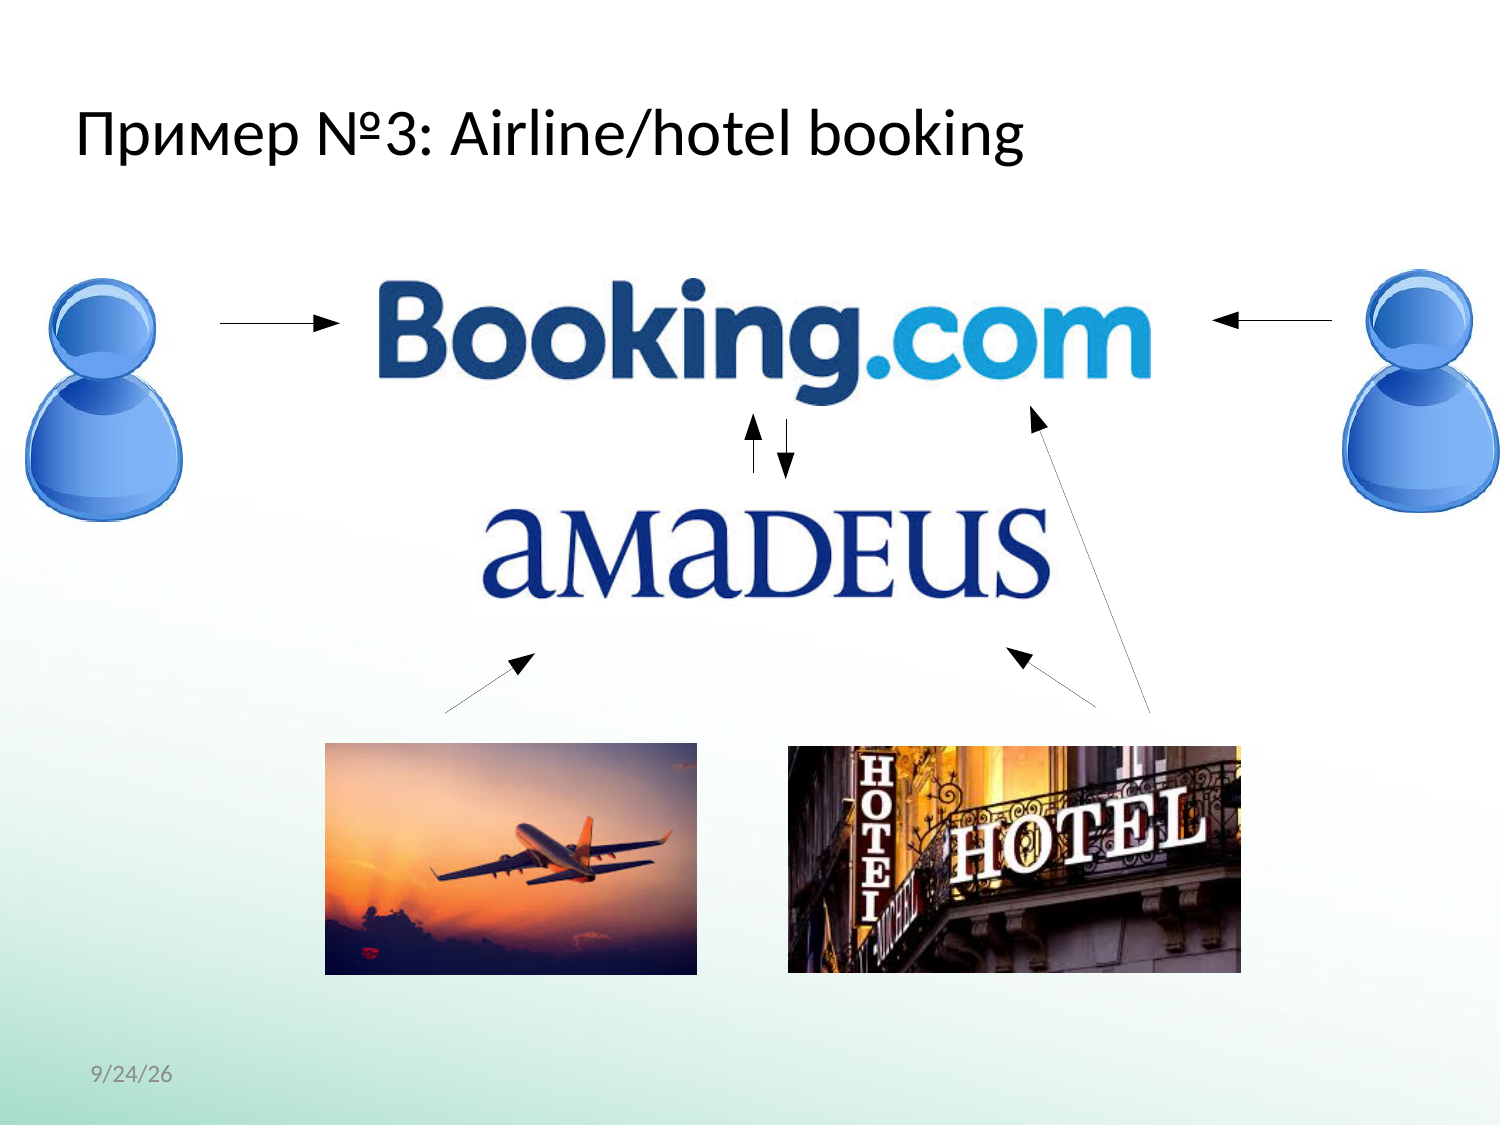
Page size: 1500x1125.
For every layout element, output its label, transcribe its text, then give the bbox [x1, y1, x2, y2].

picture [0, 0, 1500, 1125]
title Пример №3: Airline/hotel booking [75, 45, 1425, 233]
